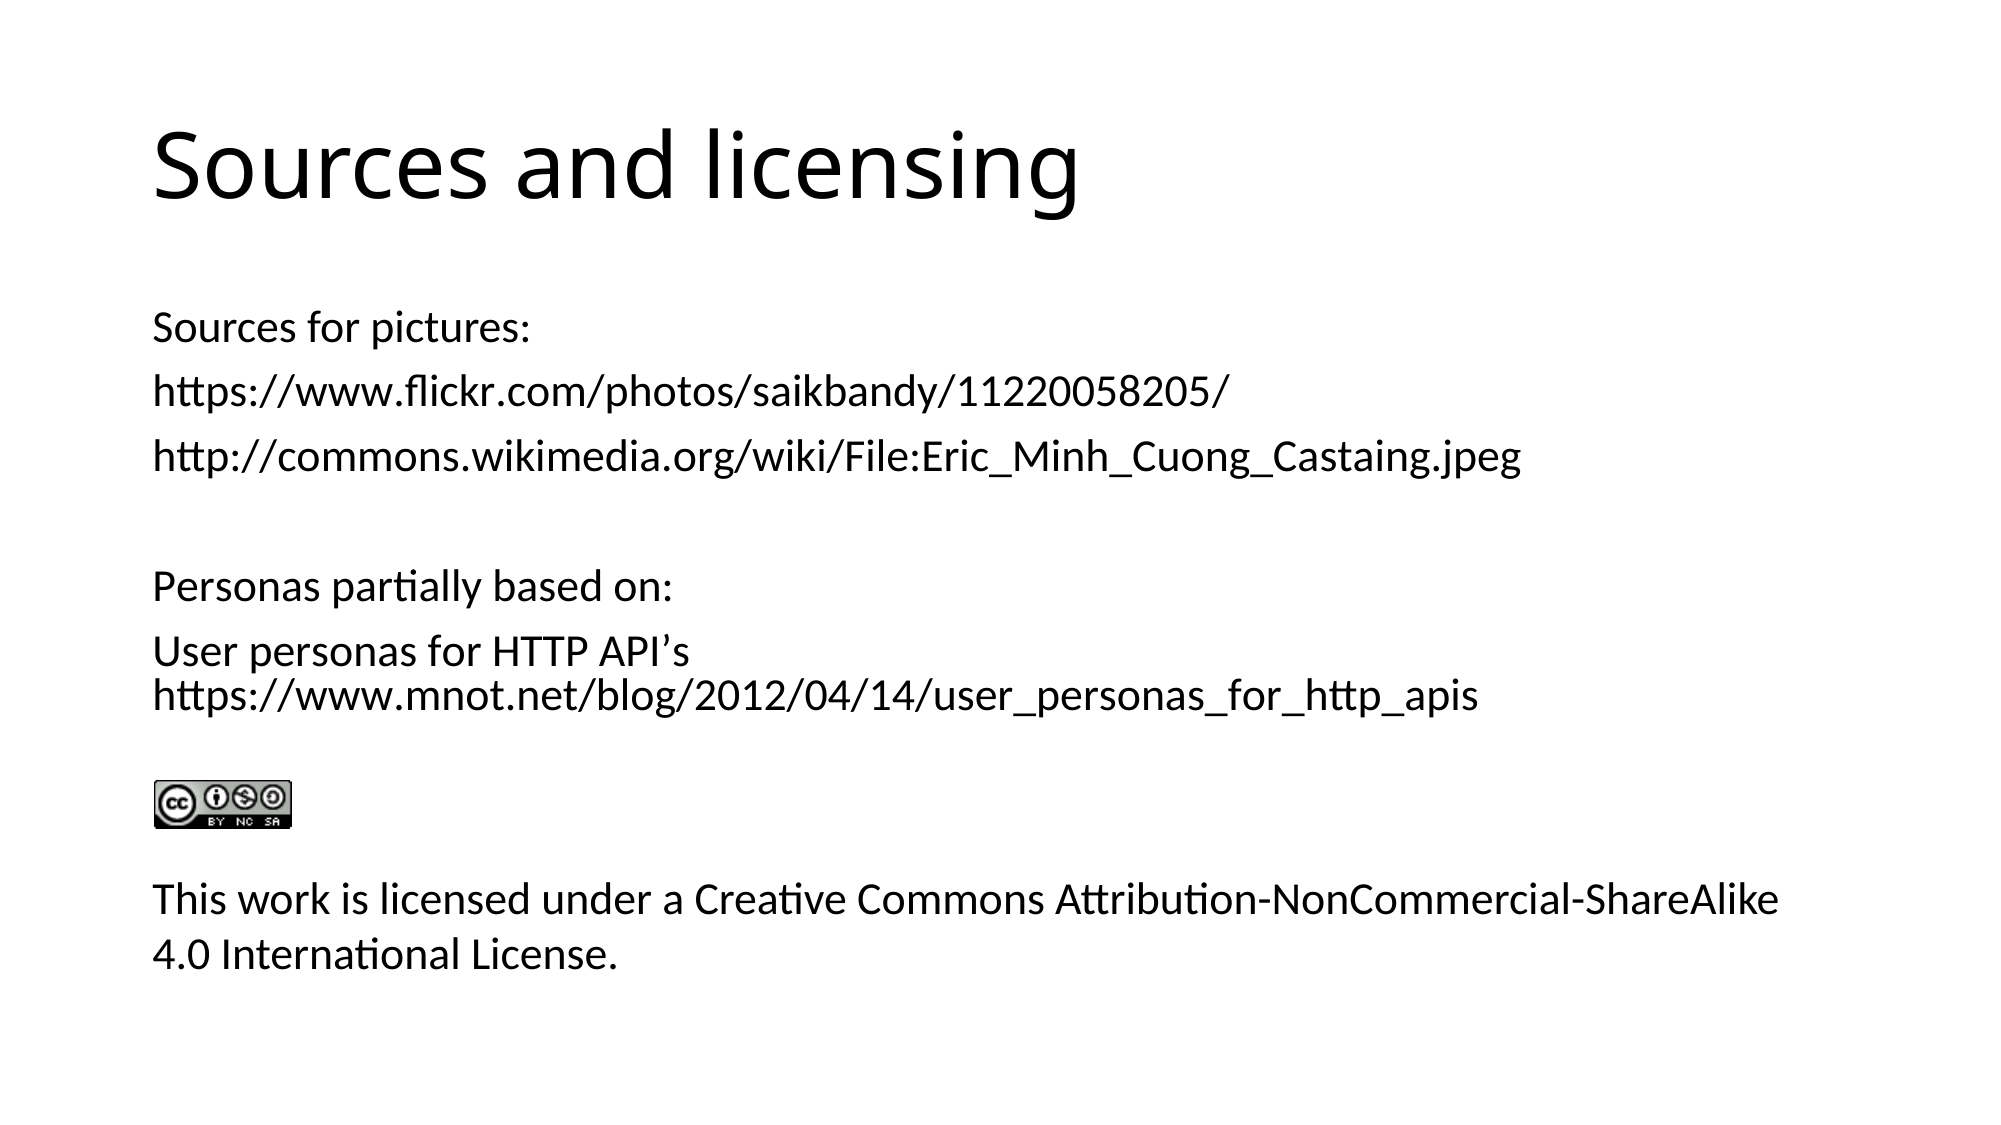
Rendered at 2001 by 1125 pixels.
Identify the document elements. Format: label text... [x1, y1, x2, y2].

list Sources for pictures: https://www.flickr.com/photos/saikbandy/11220058205/ http://commons.wikimedia.org/wiki/File:Eric_Minh_Cuong_Castaing.jpeg Personas partially based on: User personas for HTTP API’s https://www.mnot.net/blog/2012/04/14/user_personas_for_http_apis [137, 299, 1863, 748]
picture [154, 780, 292, 829]
text_box This work is licensed under a Creative Commons Attribution-NonCommercial-ShareAlike 4.0 International License. [137, 860, 1826, 1043]
title Sources and licensing [137, 59, 1863, 278]
